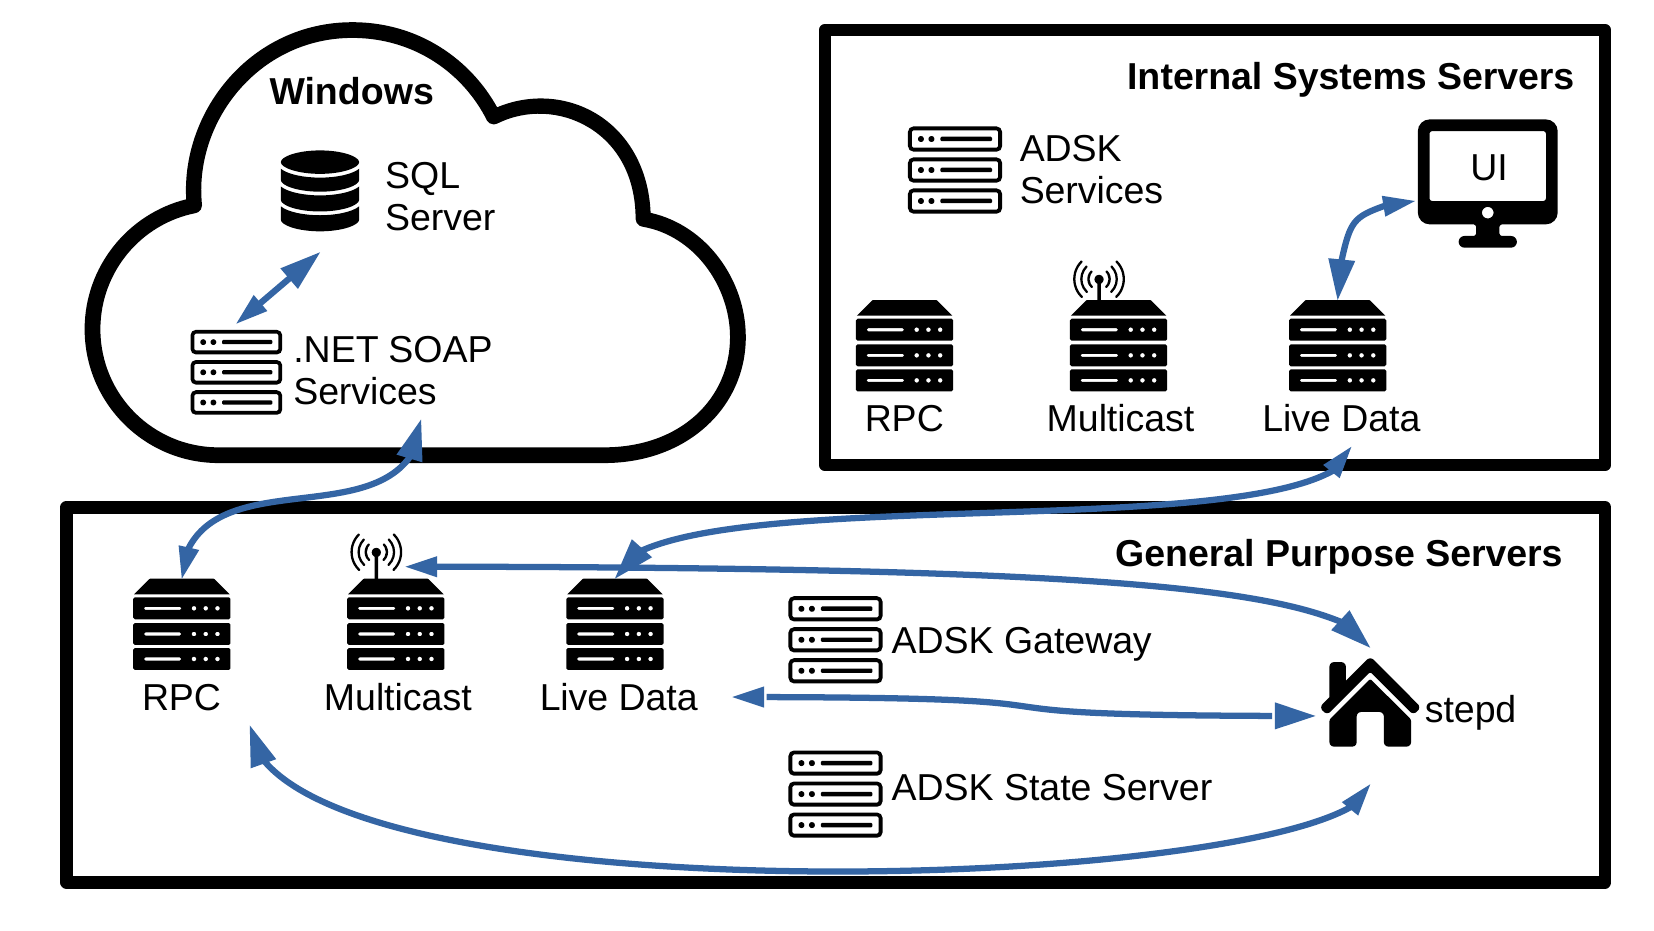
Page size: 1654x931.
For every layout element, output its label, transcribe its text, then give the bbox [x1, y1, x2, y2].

picture [643, 524, 813, 567]
text_box Internal Systems Servers [1112, 48, 1638, 106]
text_box Multicast [309, 668, 520, 726]
text_box General Purpose Servers [1100, 525, 1626, 582]
text_box stepd [1410, 680, 1561, 738]
picture [855, 300, 954, 390]
text_box ADSK Services [1005, 120, 1336, 219]
text_box RPC [127, 668, 309, 726]
text_box .NET SOAP Services [278, 320, 564, 420]
text_box SQL Server [370, 147, 536, 247]
text_box UI [1455, 138, 1550, 196]
text_box Windows [254, 62, 463, 120]
picture [17, 0, 813, 838]
text_box ADSK State Server [876, 759, 1252, 816]
text_box RPC [850, 390, 1031, 447]
text_box Live Data [1247, 390, 1456, 447]
text_box Multicast [1031, 390, 1242, 447]
picture [1315, 647, 1426, 785]
picture [73, 514, 886, 868]
picture [1069, 257, 1168, 390]
picture [1414, 110, 1561, 292]
text_box ADSK Gateway [876, 612, 1252, 670]
picture [905, 120, 1006, 245]
picture [1289, 300, 1387, 390]
text_box Live Data [525, 668, 733, 726]
